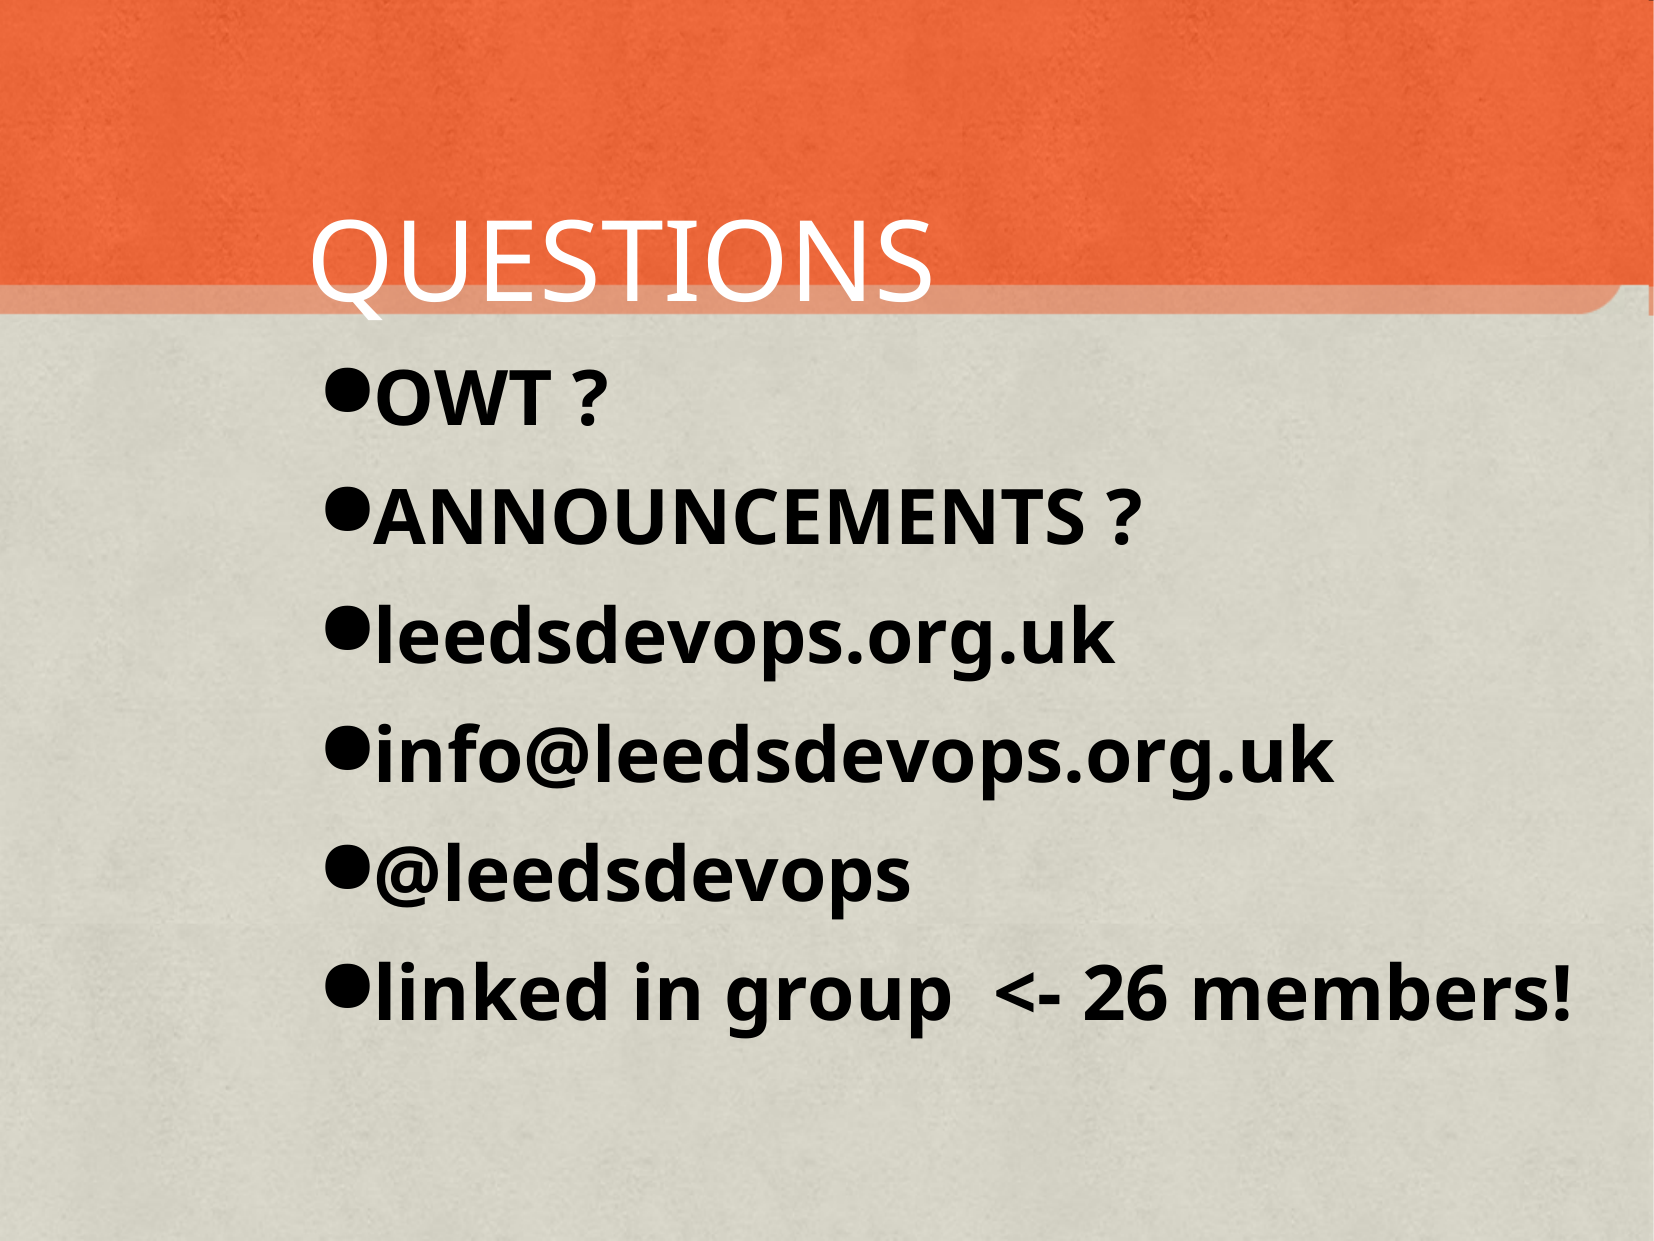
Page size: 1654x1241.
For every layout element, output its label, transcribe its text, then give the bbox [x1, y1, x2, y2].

list OWT ? ANNOUNCEMENTS ? leedsdevops.org.uk info@leedsdevops.org.uk @leedsdevops linked in group <- 26 members! [301, 348, 1588, 1068]
picture [0, 0, 1654, 1241]
title QUESTIONS [306, 189, 1654, 317]
